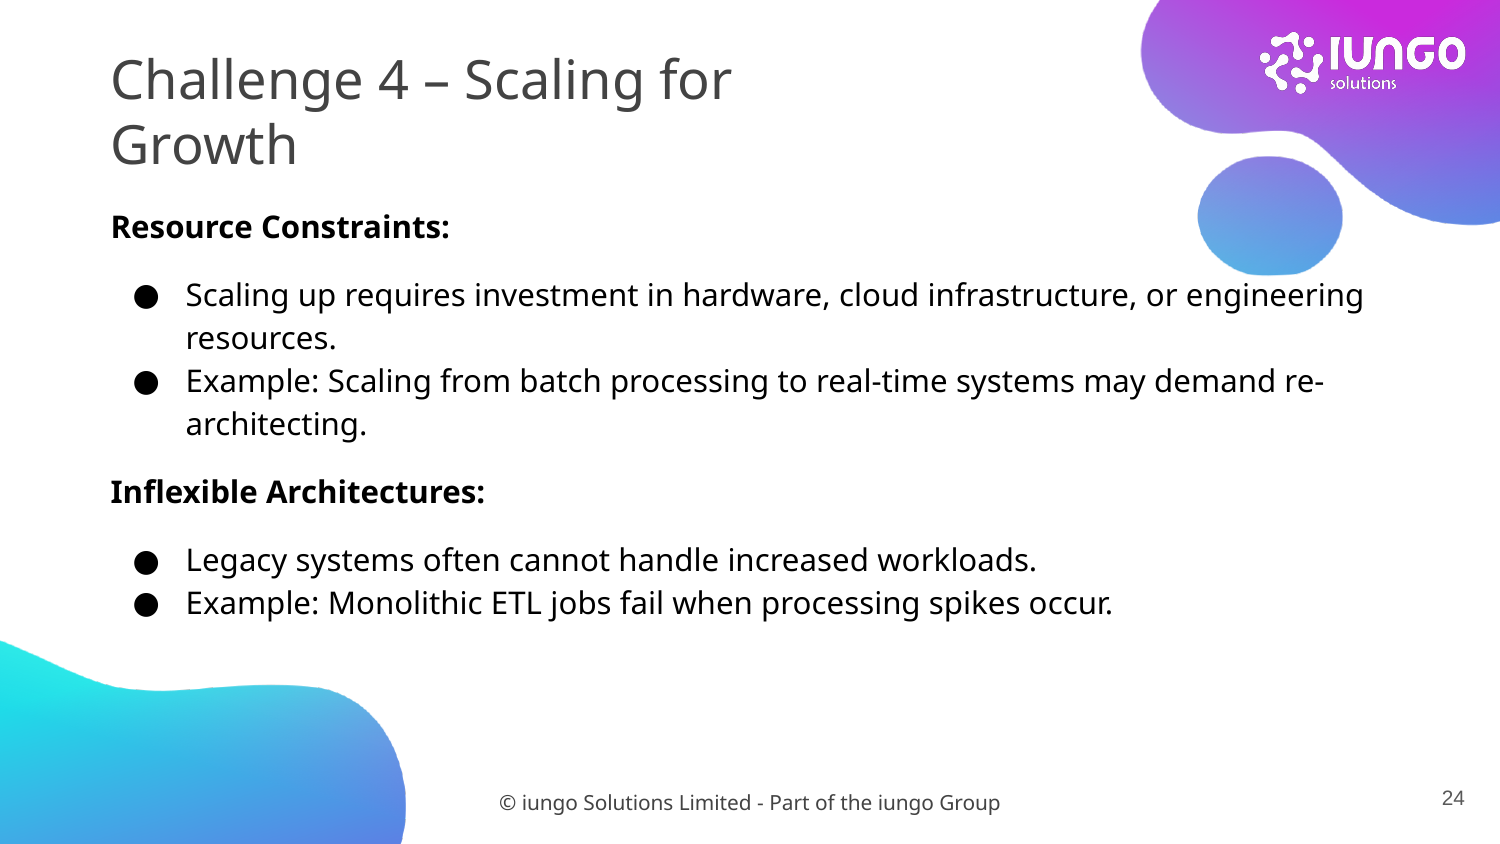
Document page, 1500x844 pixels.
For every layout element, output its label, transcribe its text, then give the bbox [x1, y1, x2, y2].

title Challenge 4 – Scaling for Growth [95, 30, 944, 125]
list Resource Constraints: Scaling up requires investment in hardware, cloud infrastructure, or engineering resources. Example: Scaling from batch processing to real-time systems may demand re-architecting. Inflexible Architectures: Legacy systems often cannot handle increased workloads. Example: Monolithic ETL jobs fail when processing spikes occur. [95, 186, 1390, 670]
picture [0, 0, 1500, 844]
slide_number <number> [1389, 764, 1480, 830]
